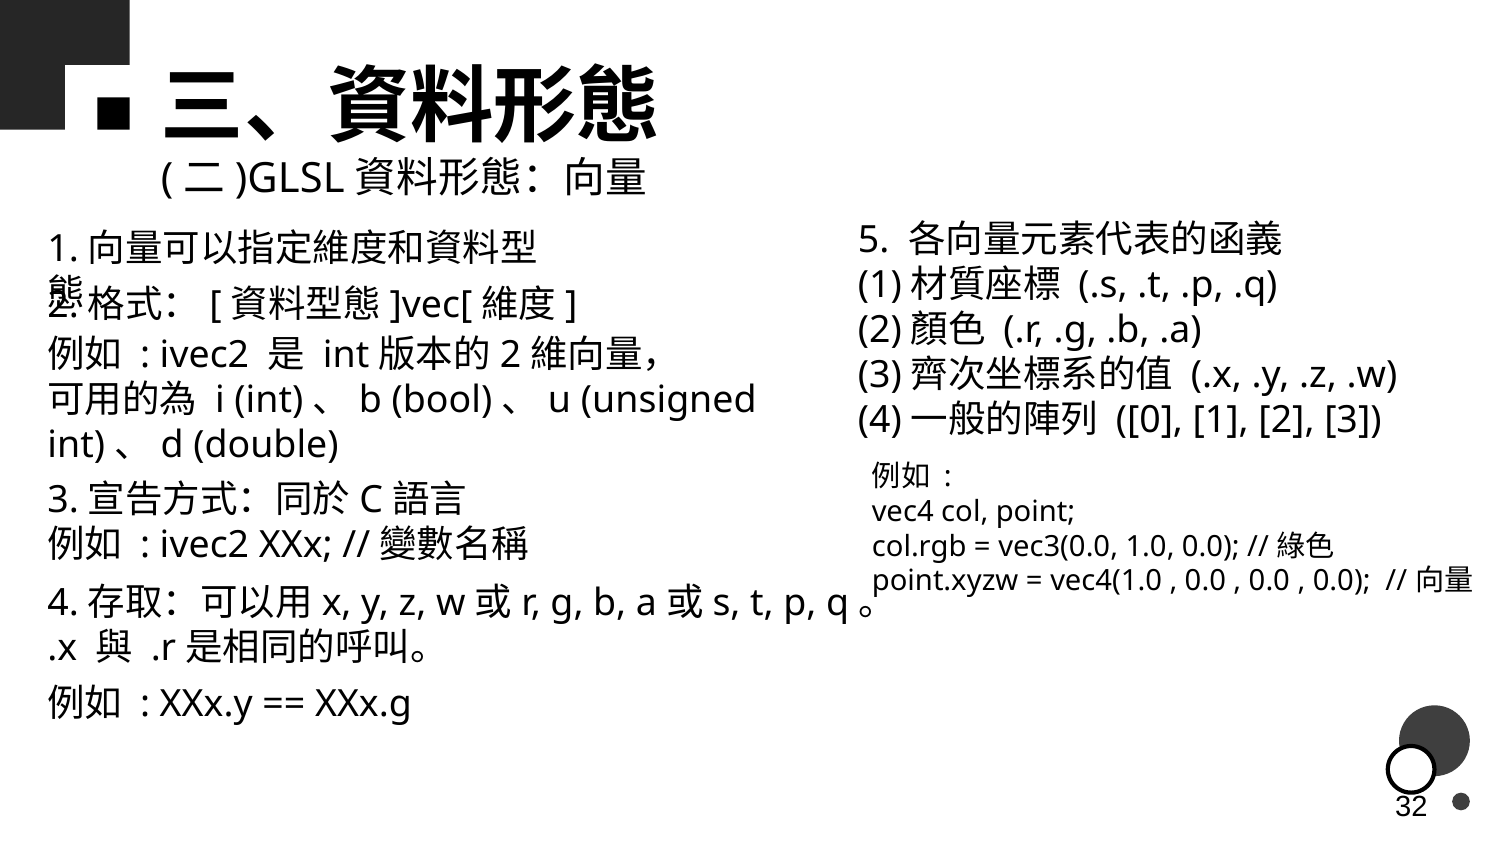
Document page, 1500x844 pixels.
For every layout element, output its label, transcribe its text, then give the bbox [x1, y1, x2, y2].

text_box 1.向量可以指定維度和資料型態 [32, 216, 586, 272]
text_box 3.宣告方式：同於C語言 [32, 467, 527, 512]
text_box 3.宣告方式：同於C語言 [171, 498, 190, 512]
text_box 2.格式：[資料型態]vec[維度] [32, 272, 686, 322]
slide_number <number> [1092, 782, 1443, 827]
text_box [97, 97, 130, 130]
text_box [1452, 792, 1470, 811]
text_box 例如 : ivec2 是 int版本的2維向量， 可用的為 i (int)、b (bool)、u (unsigned int)、d (double) [32, 322, 842, 473]
text_box 5. 各向量元素代表的函義 (1)材質座標 (.s, .t, .p, .q) (2)顏色 (.r, .g, .b, .a) (3)齊次坐標系的值 (.x, .y, .z, .w) (4)一般的陣列 ([0], [1], [2], [3]) [842, 200, 1500, 497]
text_box [0, 0, 130, 130]
text_box 3.宣告方式：同於C語言 [281, 485, 306, 512]
text_box 例如 : XXx.y == XXx.g [32, 671, 527, 732]
text_box 4.存取：可以用x, y, z, w或r, g, b, a或s, t, p, q。 .x 與 .r是相同的呼叫。 [32, 570, 1059, 676]
text_box (二)GLSL資料形態：向量 [145, 143, 714, 209]
text_box 例如 : vec4 col, point; col.rgb = vec3(0.0, 1.0, 0.0); //綠色 point.xyzw = vec4(1.0 , 0.0 , 0.0 , 0.0); //向量 [856, 449, 1500, 605]
title 三、資料形態 [145, 32, 845, 173]
text_box 例如 : ivec2 XXx; //變數名稱 [32, 512, 633, 570]
text_box [1387, 705, 1470, 782]
